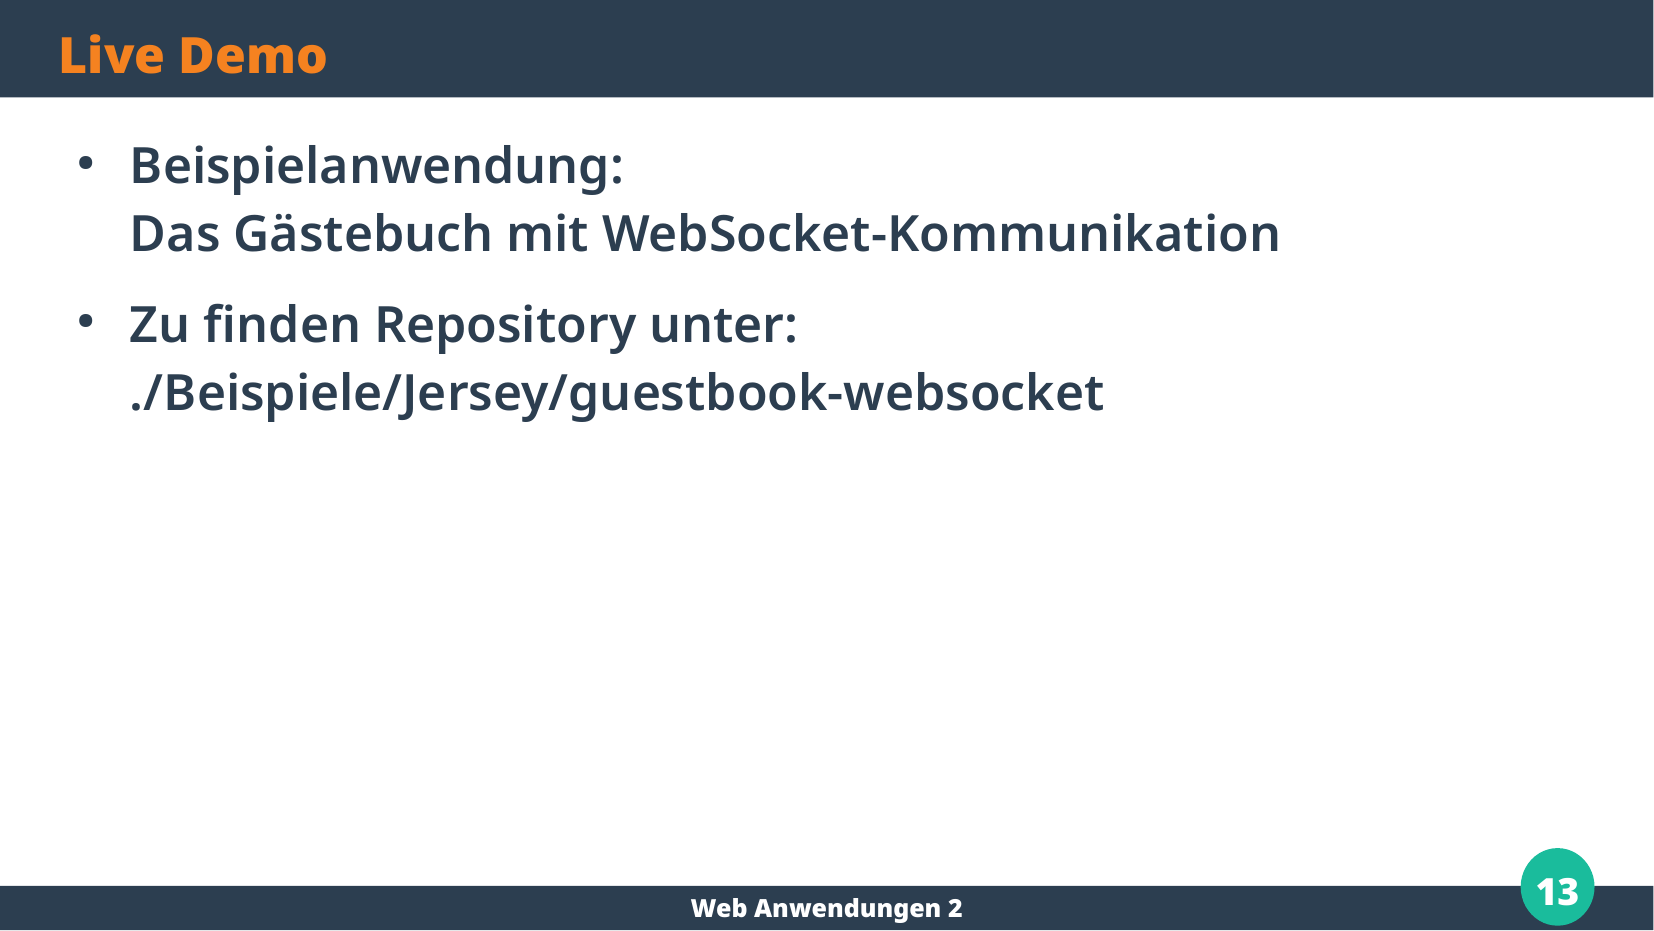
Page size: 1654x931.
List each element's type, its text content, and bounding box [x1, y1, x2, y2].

title Live Demo [59, 8, 1595, 89]
list Beispielanwendung: Das Gästebuch mit WebSocket-Kommunikation Zu finden Repository unter: ./Beispiele/Jersey/guestbook-websocket [59, 129, 1595, 864]
